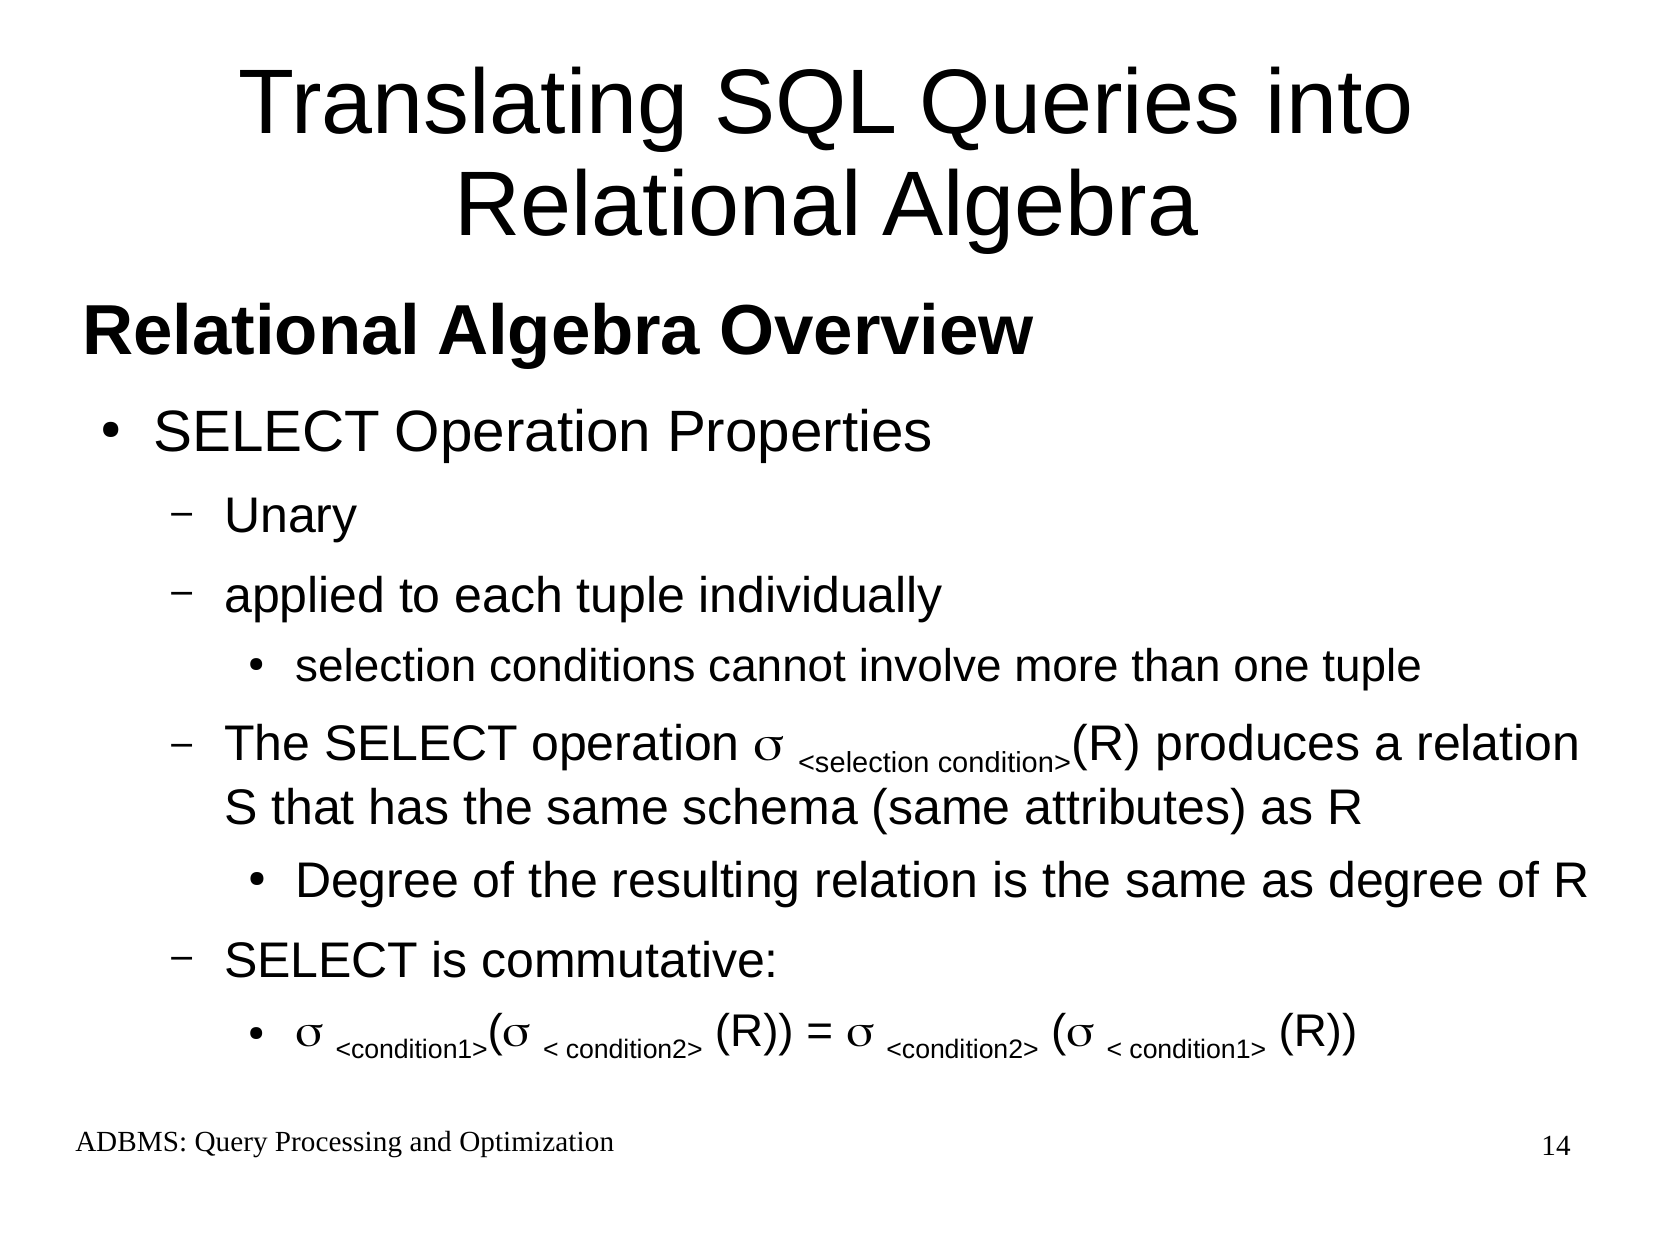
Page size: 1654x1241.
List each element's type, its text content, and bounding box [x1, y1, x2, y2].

title Translating SQL Queries into Relational Algebra [82, 49, 1571, 257]
list Relational Algebra Overview SELECT Operation Properties Unary applied to each tuple individually selection conditions cannot involve more than one tuple The SELECT operation  <selection condition>(R) produces a relation S that has the same schema (same attributes) as R Degree of the resulting relation is the same as degree of R SELECT is commutative:  <condition1>( < condition2> (R)) =  <condition2> ( < condition1> (R)) [82, 290, 1606, 1156]
